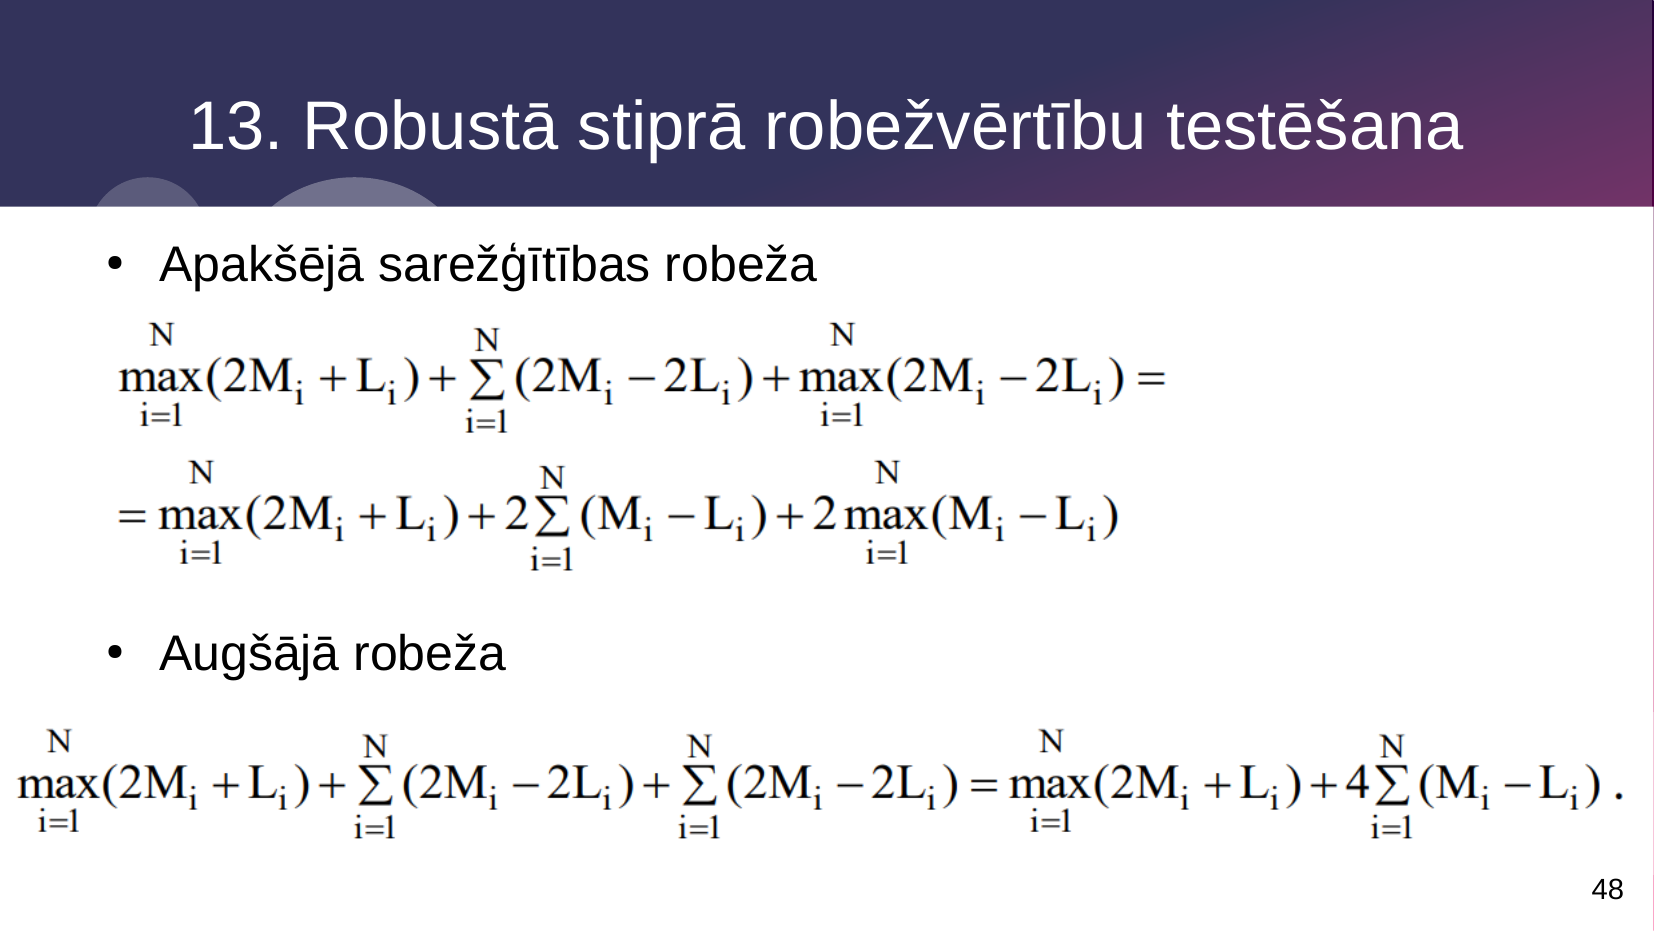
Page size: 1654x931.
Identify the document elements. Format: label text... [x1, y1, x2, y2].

list Apakšējā sarežģītības robeža Augšājā robeža [88, 236, 1565, 712]
picture [0, 712, 1654, 875]
picture [88, 299, 1180, 580]
title 13. Robustā stiprā robežvērtību testēšana [88, 44, 1565, 207]
